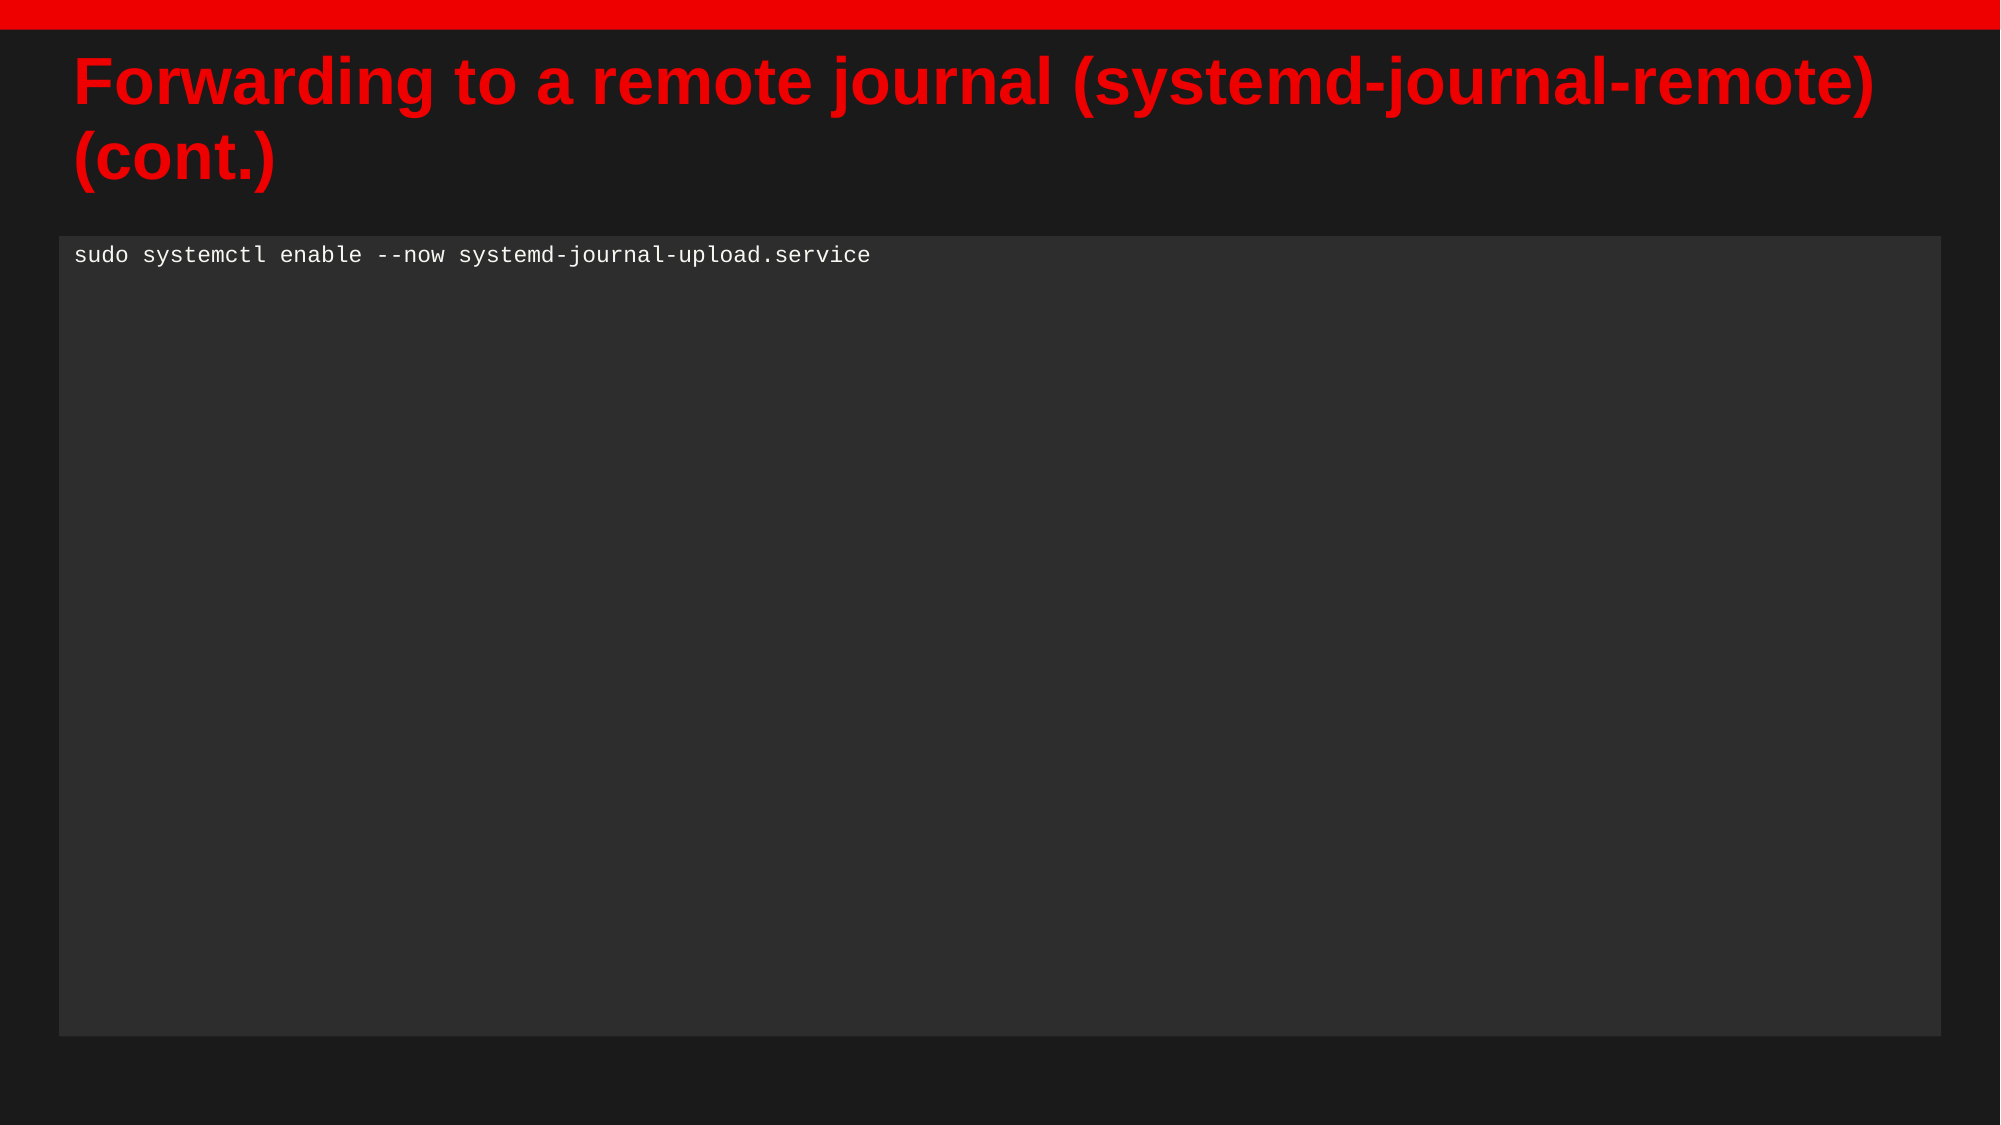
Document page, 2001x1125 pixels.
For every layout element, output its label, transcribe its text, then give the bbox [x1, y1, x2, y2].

text_box Forwarding to a remote journal (systemd-journal-remote) (cont.) [59, 36, 1942, 208]
text_box [0, 0, 2001, 30]
text_box sudo systemctl enable --now systemd-journal-upload.service [59, 236, 1942, 1037]
